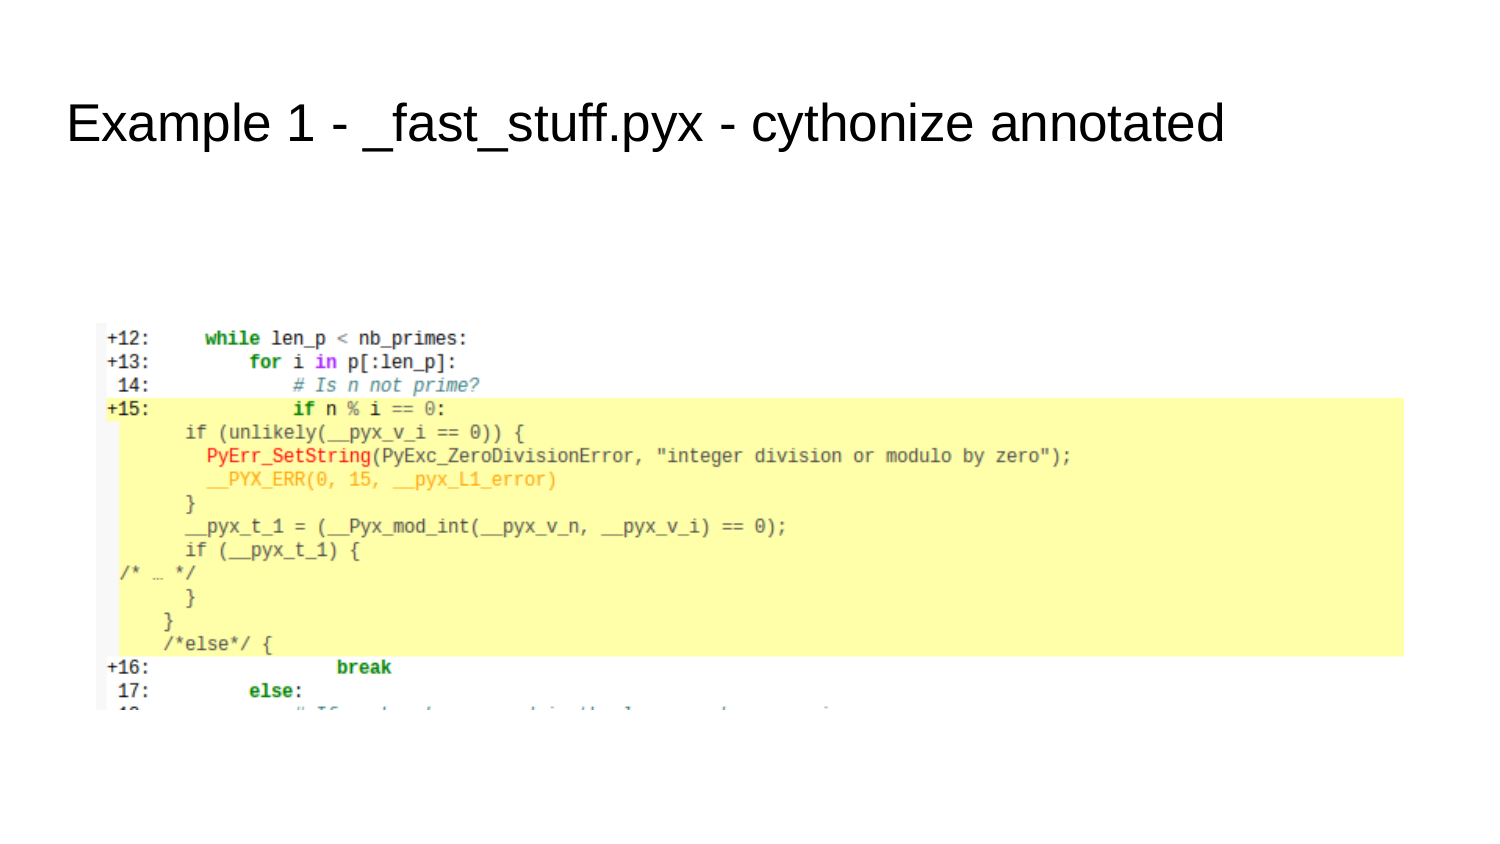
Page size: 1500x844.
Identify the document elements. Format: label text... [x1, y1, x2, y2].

title Example 1 - _fast_stuff.pyx - cythonize annotated [51, 72, 1449, 167]
picture [96, 323, 1404, 710]
